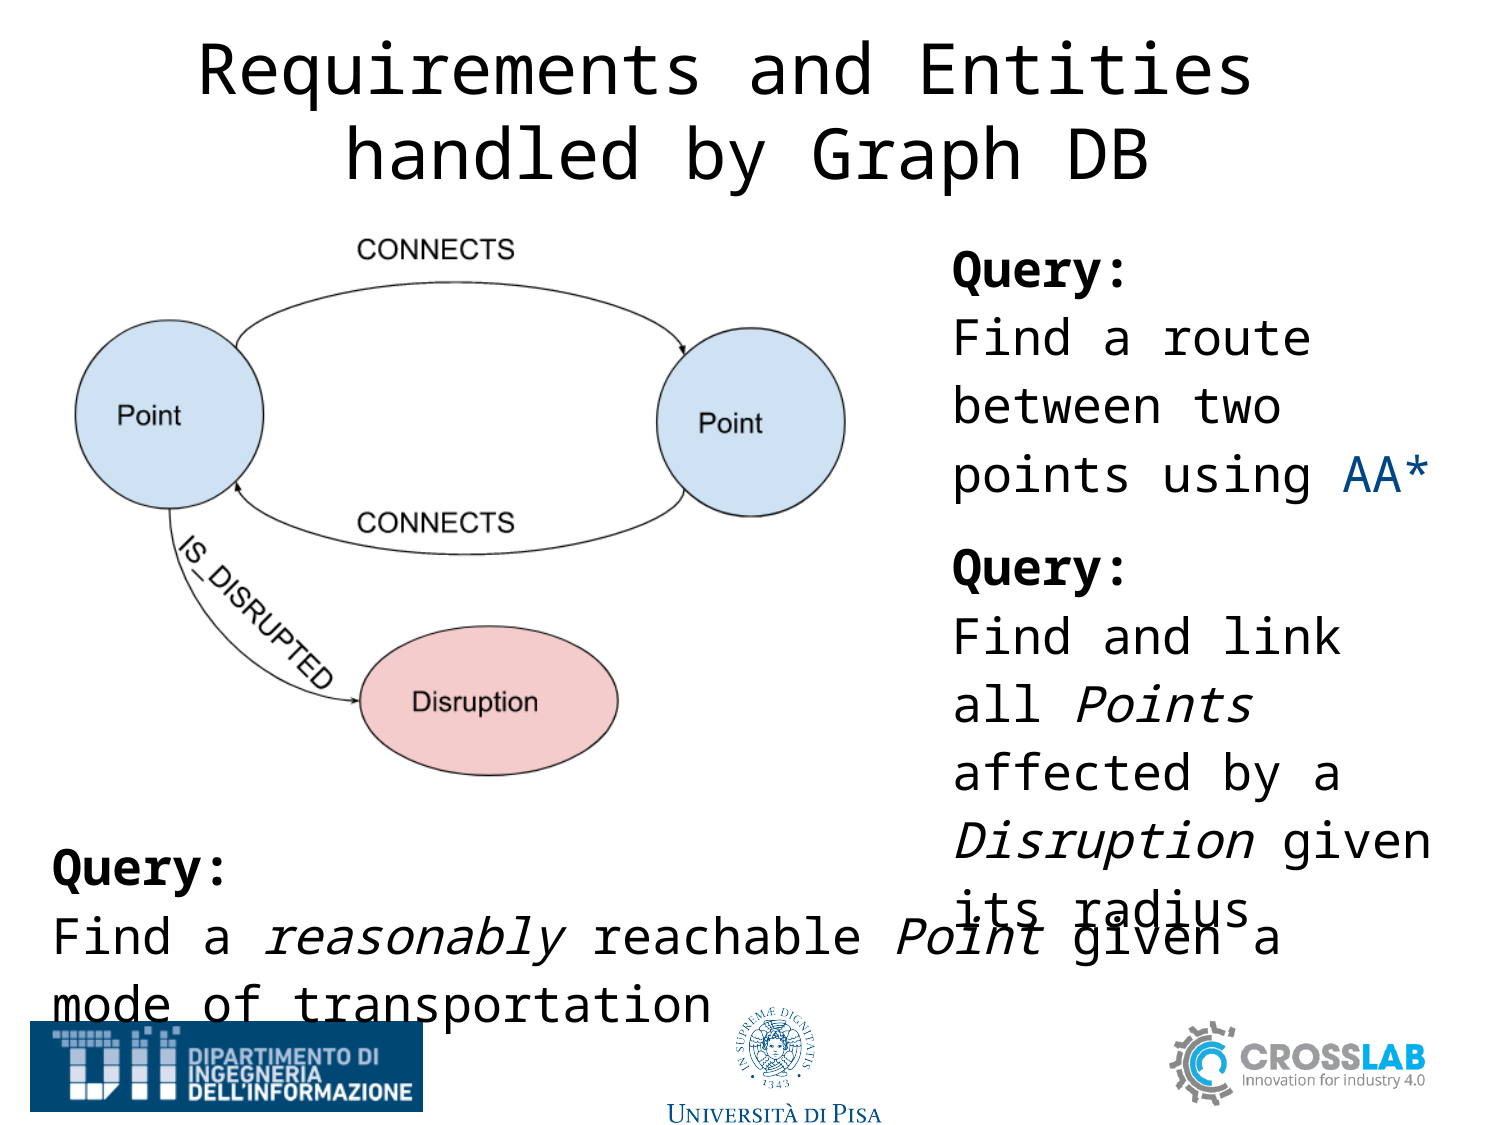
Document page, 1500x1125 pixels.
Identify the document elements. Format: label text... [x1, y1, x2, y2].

text_box Query: Find a reasonably reachable Point given a mode of transportation [37, 825, 1351, 1030]
picture [1169, 1021, 1425, 1106]
title Requirements and Entities handled by Graph DB [30, 14, 1468, 203]
text_box Query: Find a route between two points using AA* [938, 226, 1463, 488]
picture [30, 1021, 423, 1112]
text_box Query: Find and link all Points affected by a Disruption given its radius [937, 525, 1463, 823]
picture [667, 1030, 882, 1123]
picture [21, 212, 938, 826]
